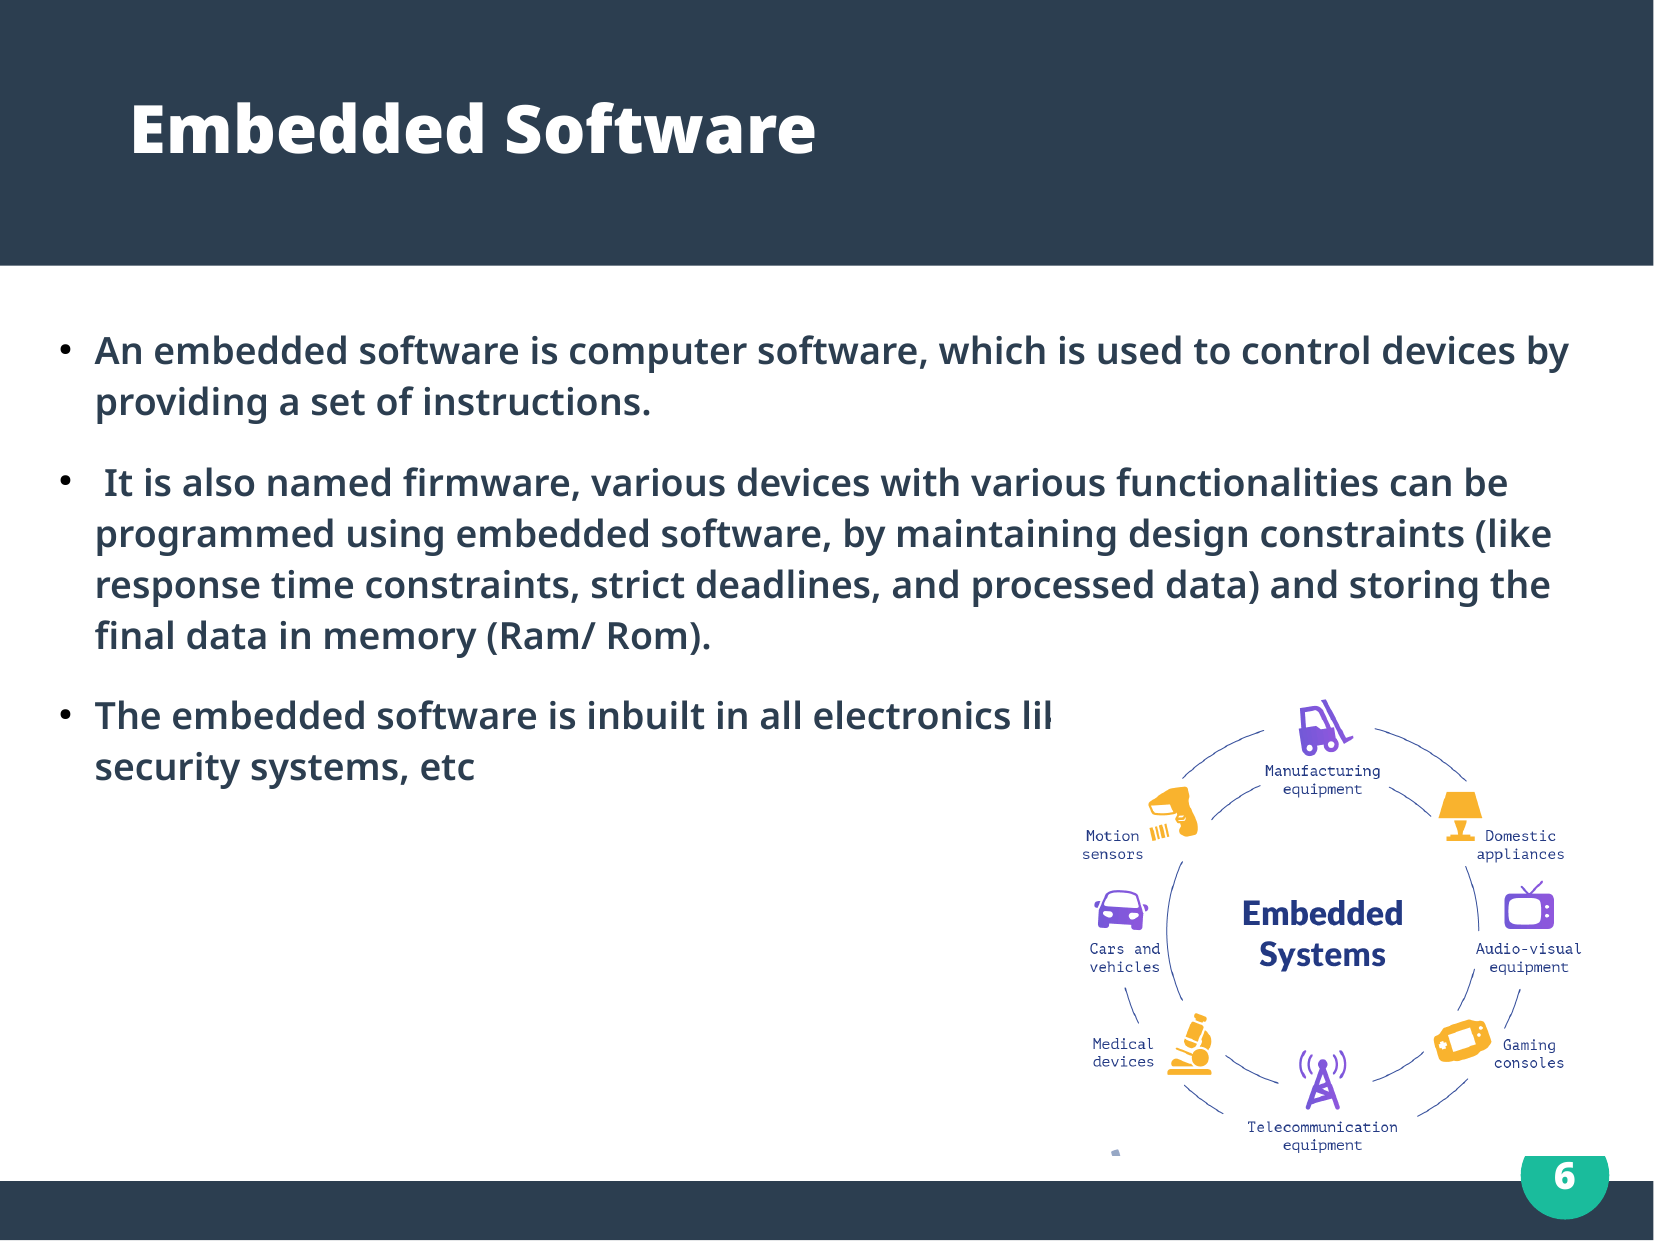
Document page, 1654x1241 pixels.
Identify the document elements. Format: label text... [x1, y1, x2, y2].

list An embedded software is computer software, which is used to control devices by providing a set of instructions. It is also named firmware, various devices with various functionalities can be programmed using embedded software, by maintaining design constraints (like response time constraints, strict deadlines, and processed data) and storing the final data in memory (Ram/ Rom). The embedded software is inbuilt in all electronics like cars, telephones, robots, security systems, etc [59, 324, 1595, 1152]
picture [1051, 685, 1642, 1156]
title Embedded Software [59, 49, 1595, 207]
